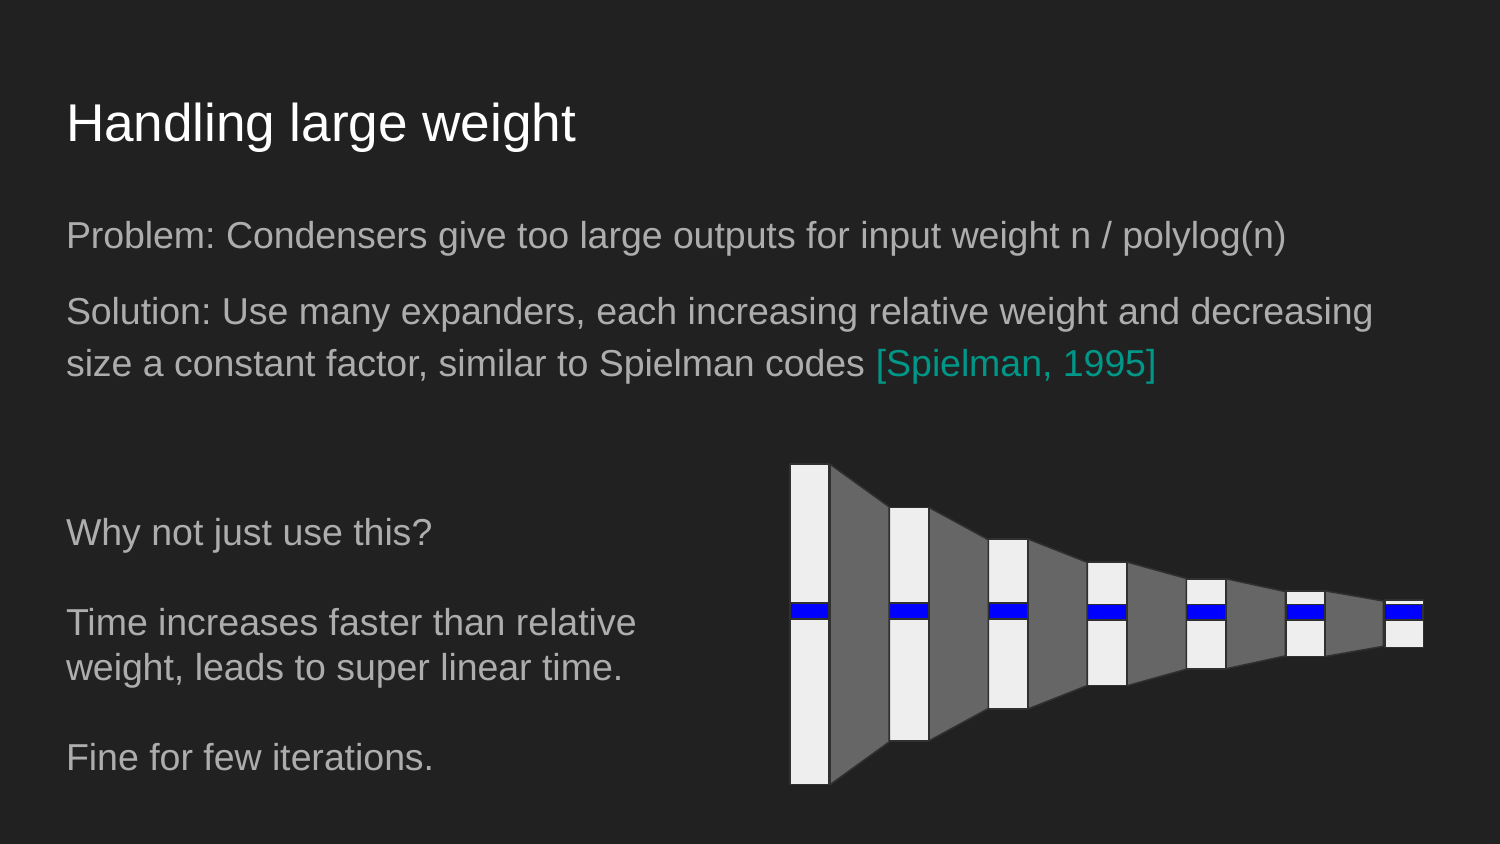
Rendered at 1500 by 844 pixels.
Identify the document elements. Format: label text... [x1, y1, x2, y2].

text_box [830, 464, 1424, 785]
text_box [789, 463, 829, 785]
list Problem: Condensers give too large outputs for input weight n / polylog(n) Solution: Use many expanders, each increasing relative weight and decreasing size a constant factor, similar to Spielman codes [Spielman, 1995] [51, 189, 1449, 472]
title Handling large weight [51, 72, 1449, 167]
text_box Why not just use this? Time increases faster than relative weight, leads to super linear time. Fine for few iterations. [51, 493, 685, 815]
